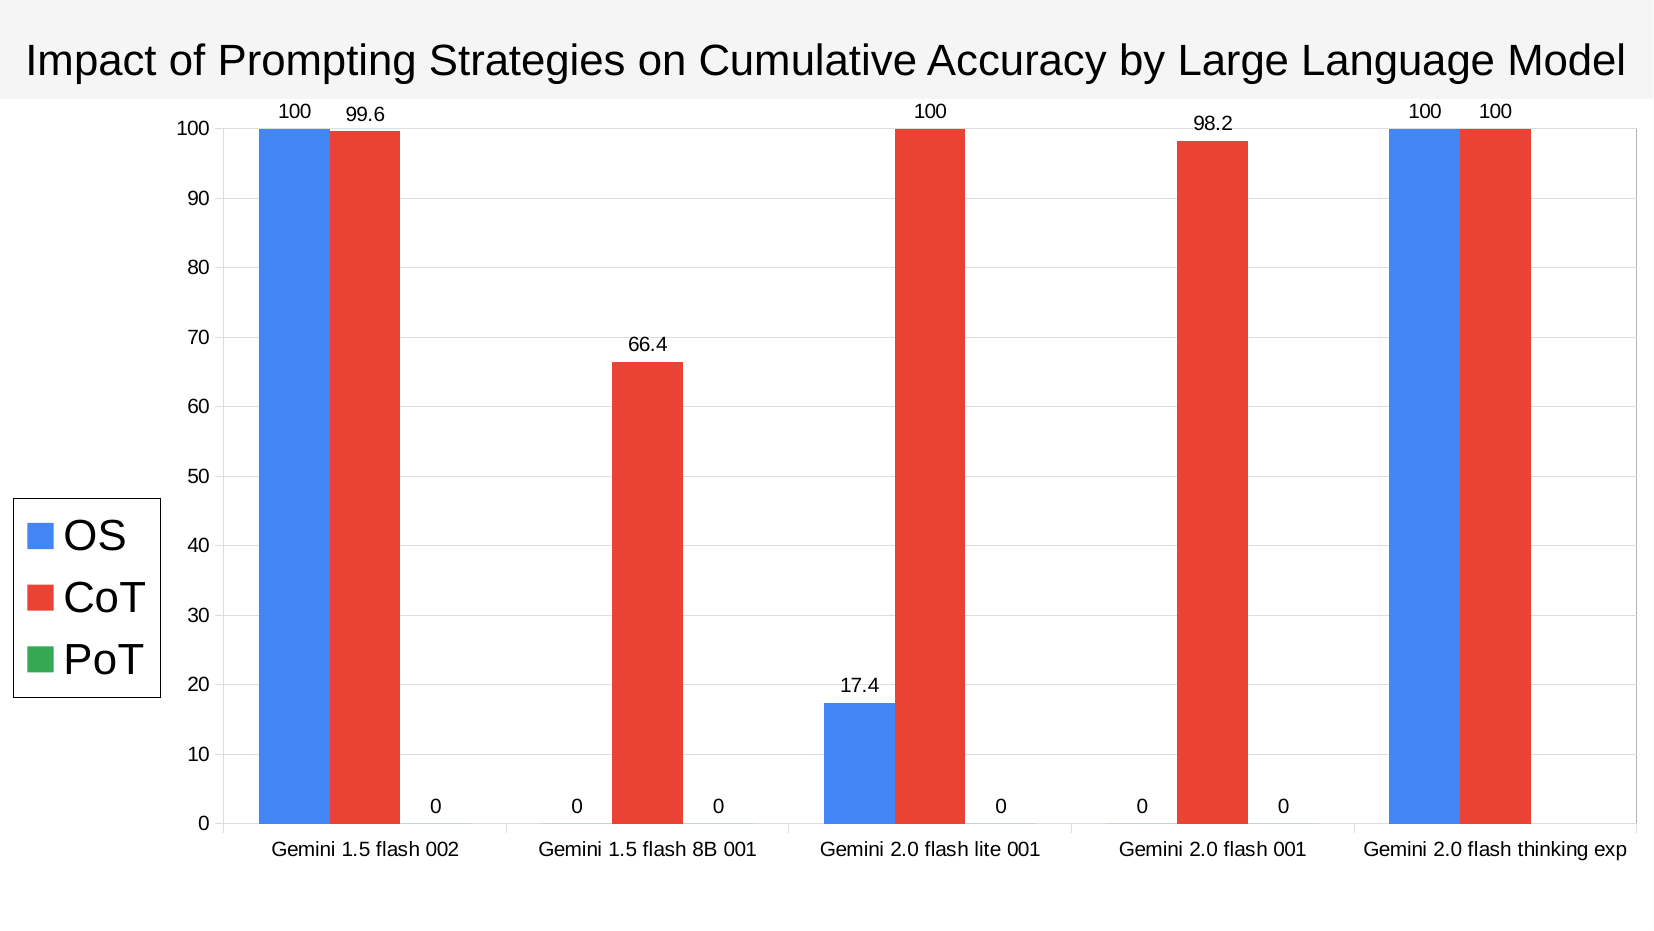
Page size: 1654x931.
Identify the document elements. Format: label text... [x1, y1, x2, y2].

title Impact of Prompting Strategies on Cumulative Accuracy by Large Language Model [0, 29, 1654, 92]
chart [0, 99, 1653, 931]
